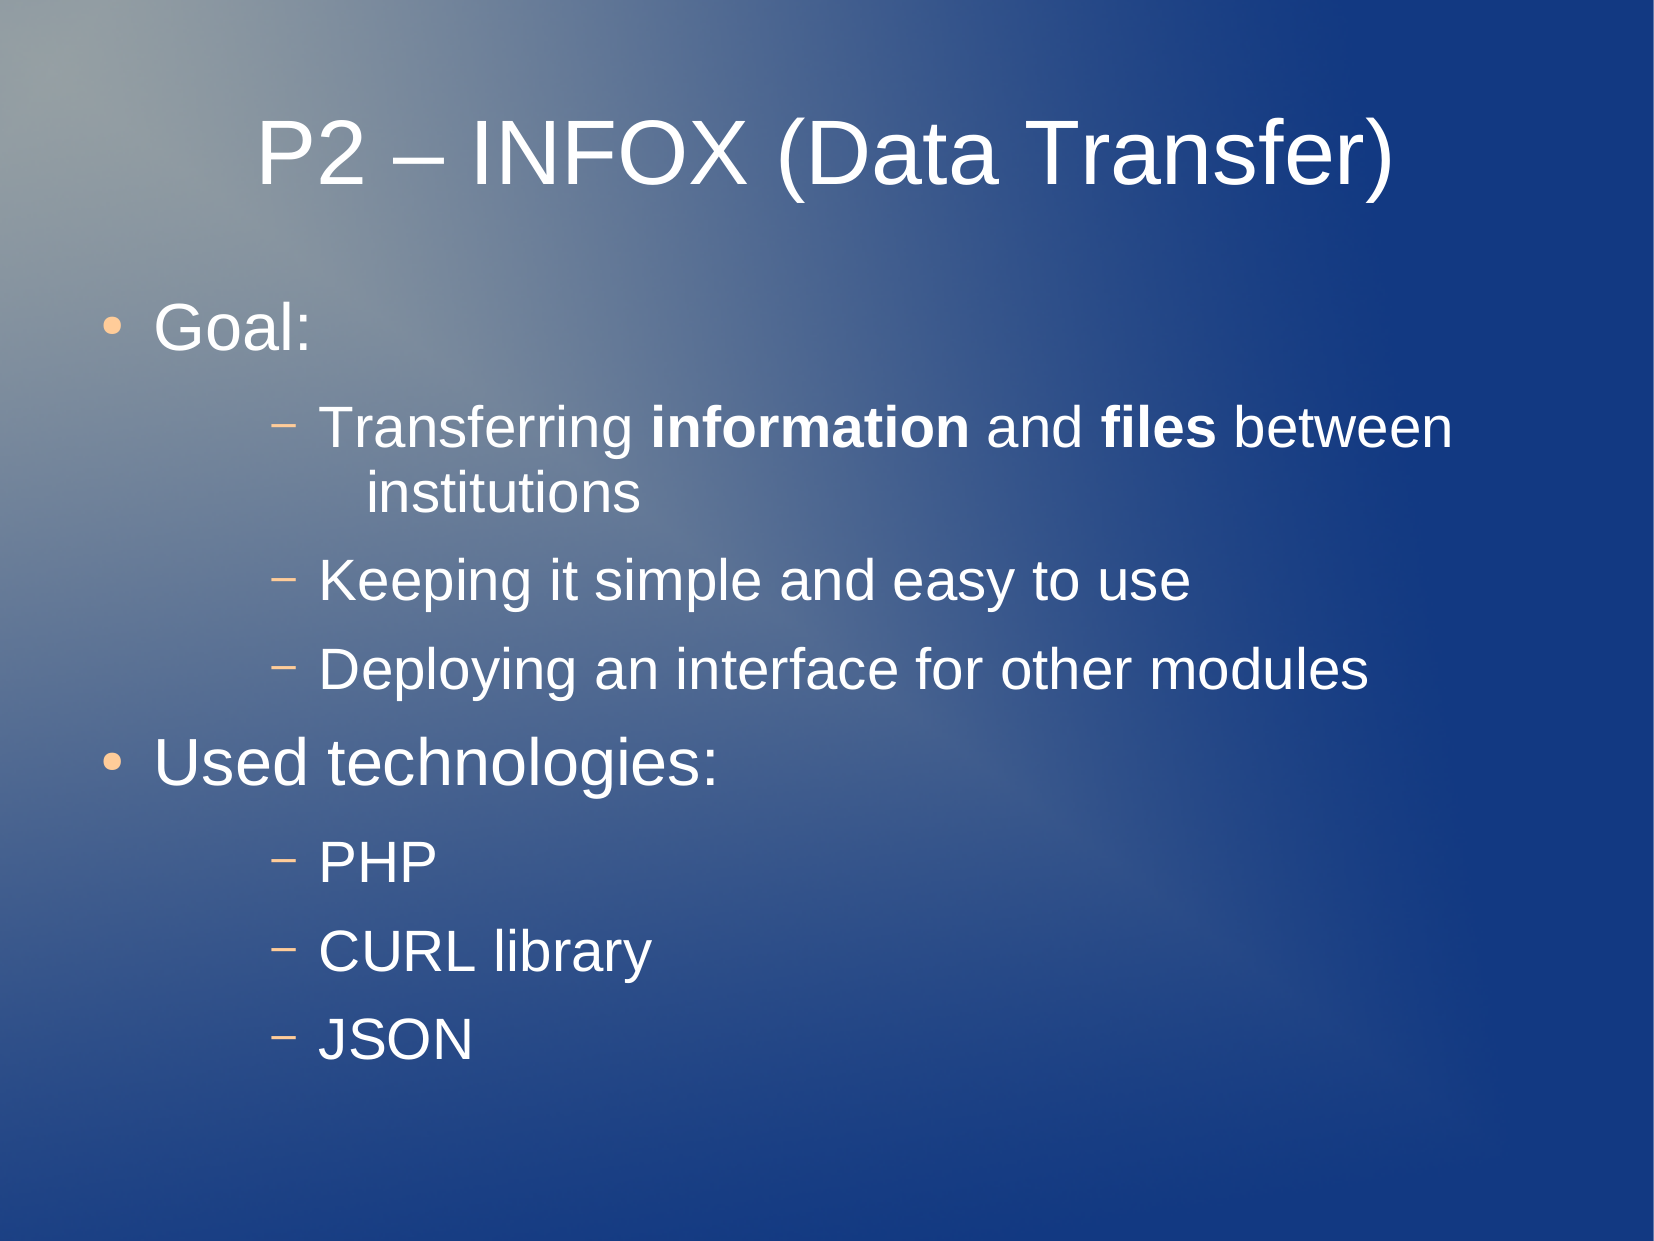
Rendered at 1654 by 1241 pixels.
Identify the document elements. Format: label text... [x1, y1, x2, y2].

list Goal: Transferring information and files between institutions Keeping it simple and easy to use Deploying an interface for other modules Used technologies: PHP CURL library JSON [82, 290, 1571, 1109]
picture [0, 0, 1654, 1241]
title P2 – INFOX (Data Transfer) [82, 49, 1571, 257]
